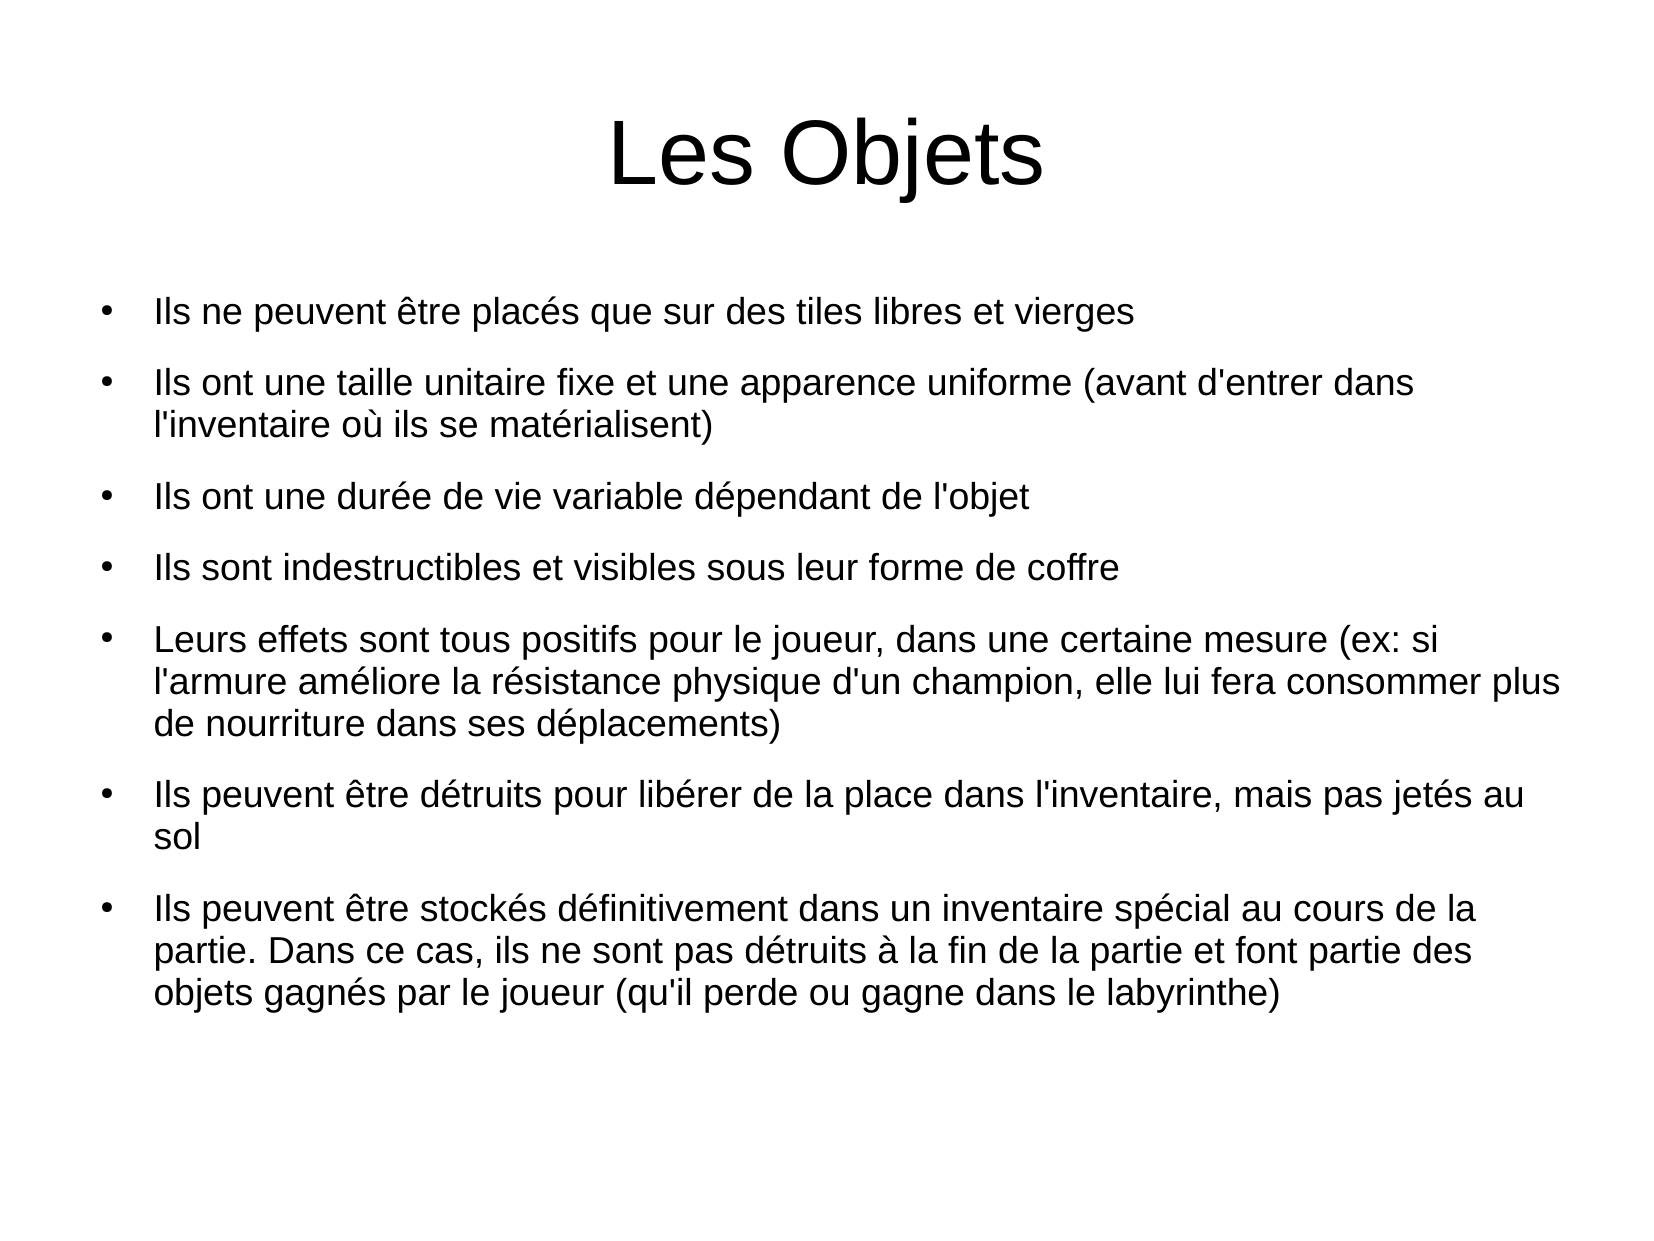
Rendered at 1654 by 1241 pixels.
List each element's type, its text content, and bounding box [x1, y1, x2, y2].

title Les Objets [82, 49, 1571, 257]
list Ils ne peuvent être placés que sur des tiles libres et vierges Ils ont une taille unitaire fixe et une apparence uniforme (avant d'entrer dans l'inventaire où ils se matérialisent) Ils ont une durée de vie variable dépendant de l'objet Ils sont indestructibles et visibles sous leur forme de coffre Leurs effets sont tous positifs pour le joueur, dans une certaine mesure (ex: si l'armure améliore la résistance physique d'un champion, elle lui fera consommer plus de nourriture dans ses déplacements) Ils peuvent être détruits pour libérer de la place dans l'inventaire, mais pas jetés au sol Ils peuvent être stockés définitivement dans un inventaire spécial au cours de la partie. Dans ce cas, ils ne sont pas détruits à la fin de la partie et font partie des objets gagnés par le joueur (qu'il perde ou gagne dans le labyrinthe) [82, 290, 1571, 1015]
